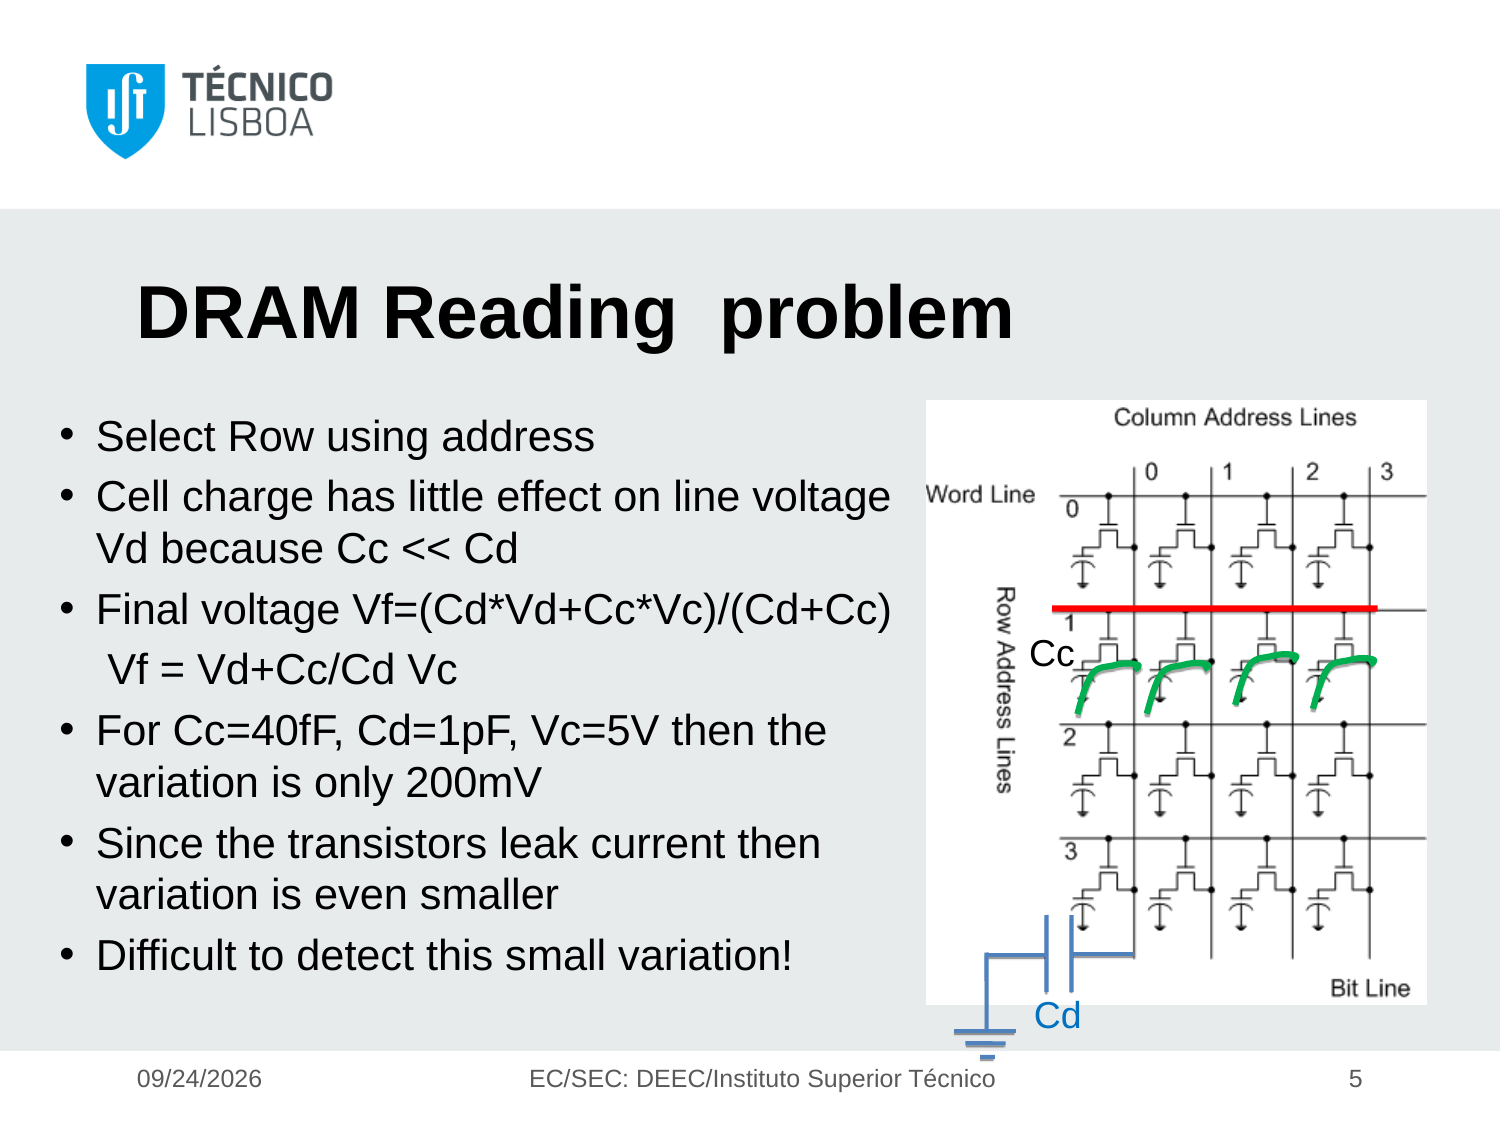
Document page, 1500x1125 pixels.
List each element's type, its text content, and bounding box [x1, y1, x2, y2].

text_box Cc [1014, 621, 1090, 682]
slide_number 11/22/2018 [121, 1052, 425, 1103]
text_box Cd [1019, 983, 1097, 1044]
list Select Row using address Cell charge has little effect on line voltage Vd because Cc << Cd Final voltage Vf=(Cd*Vd+Cc*Vc)/(Cd+Cc) Vf = Vd+Cc/Cd Vc For Cc=40fF, Cd=1pF, Vc=5V then the variation is only 200mV Since the transistors leak current then variation is even smaller Difficult to detect this small variation! [44, 400, 909, 1005]
title DRAM Reading problem [121, 237, 1378, 381]
picture [0, 0, 1500, 1125]
footer EC/SEC: DEEC/Instituto Superior Técnico [512, 1052, 1021, 1103]
slide_number <number> [1077, 1052, 1378, 1103]
